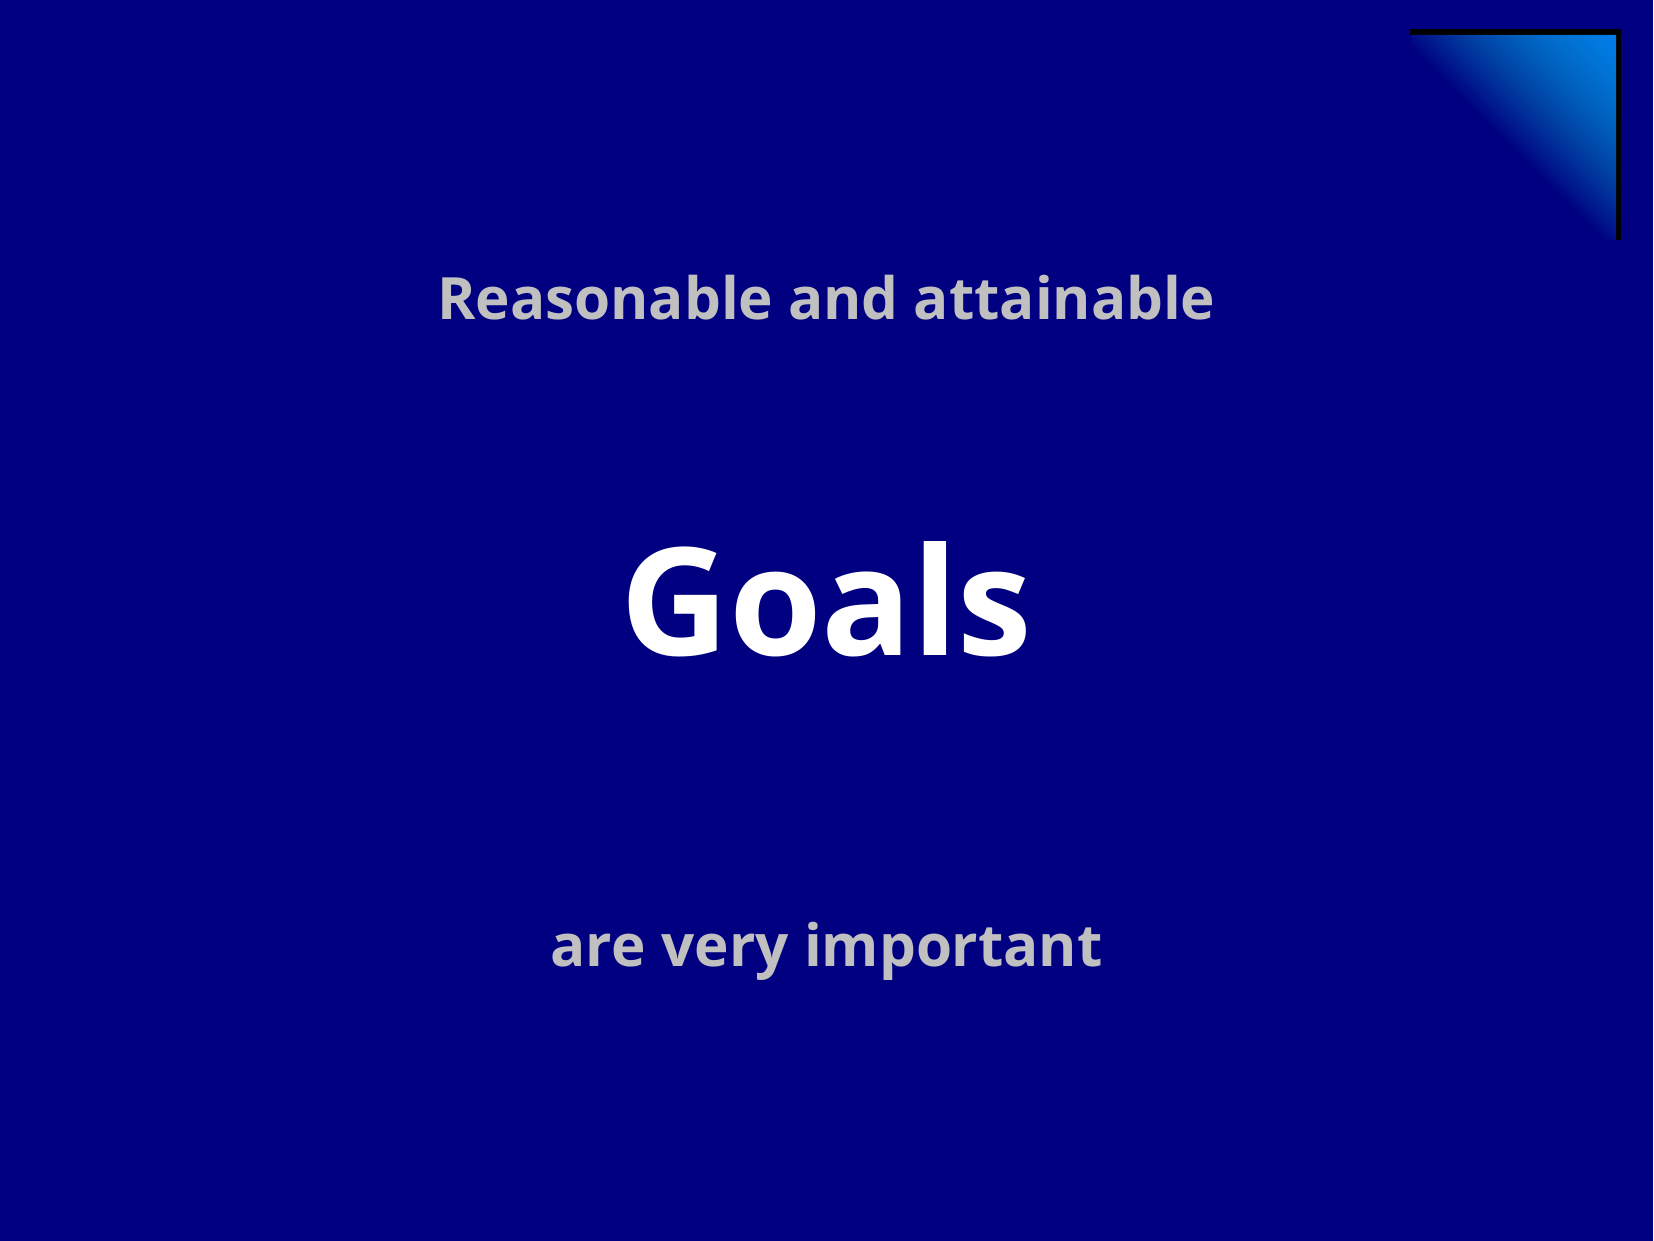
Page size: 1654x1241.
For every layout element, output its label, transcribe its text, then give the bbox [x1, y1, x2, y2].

subtitle Reasonable and attainable Goals are very important [82, 90, 1571, 1151]
picture [1410, 29, 1621, 241]
